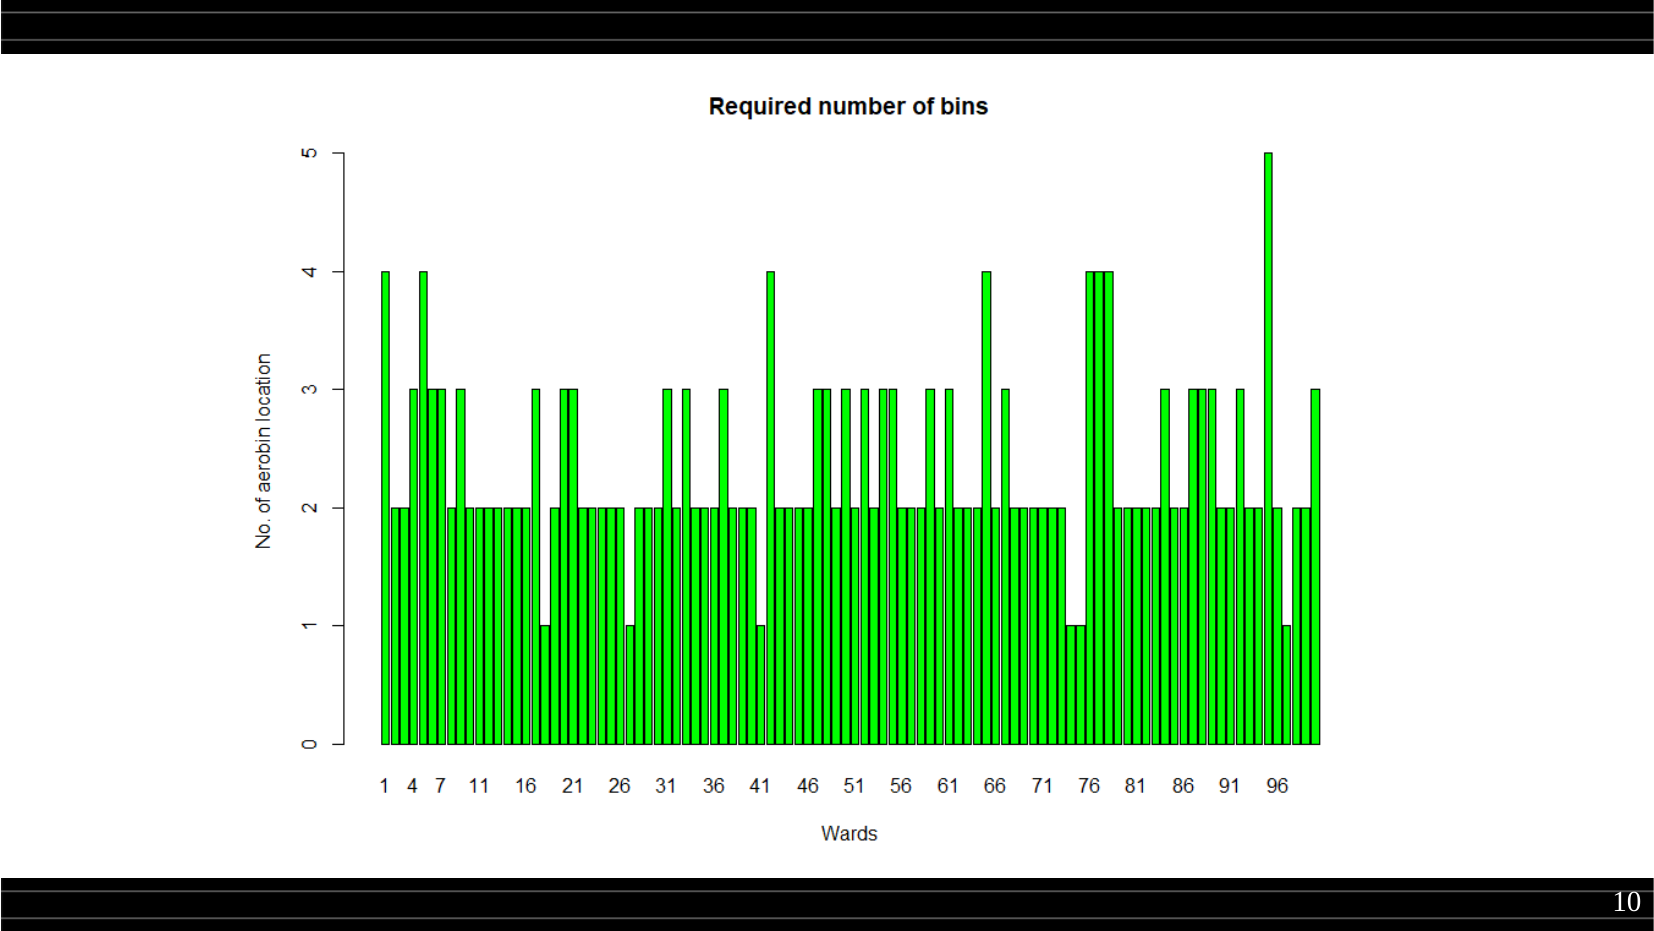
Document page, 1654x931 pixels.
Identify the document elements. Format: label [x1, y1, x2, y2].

picture [1, 878, 1654, 931]
picture [1, 0, 1654, 54]
picture [248, 57, 1406, 870]
